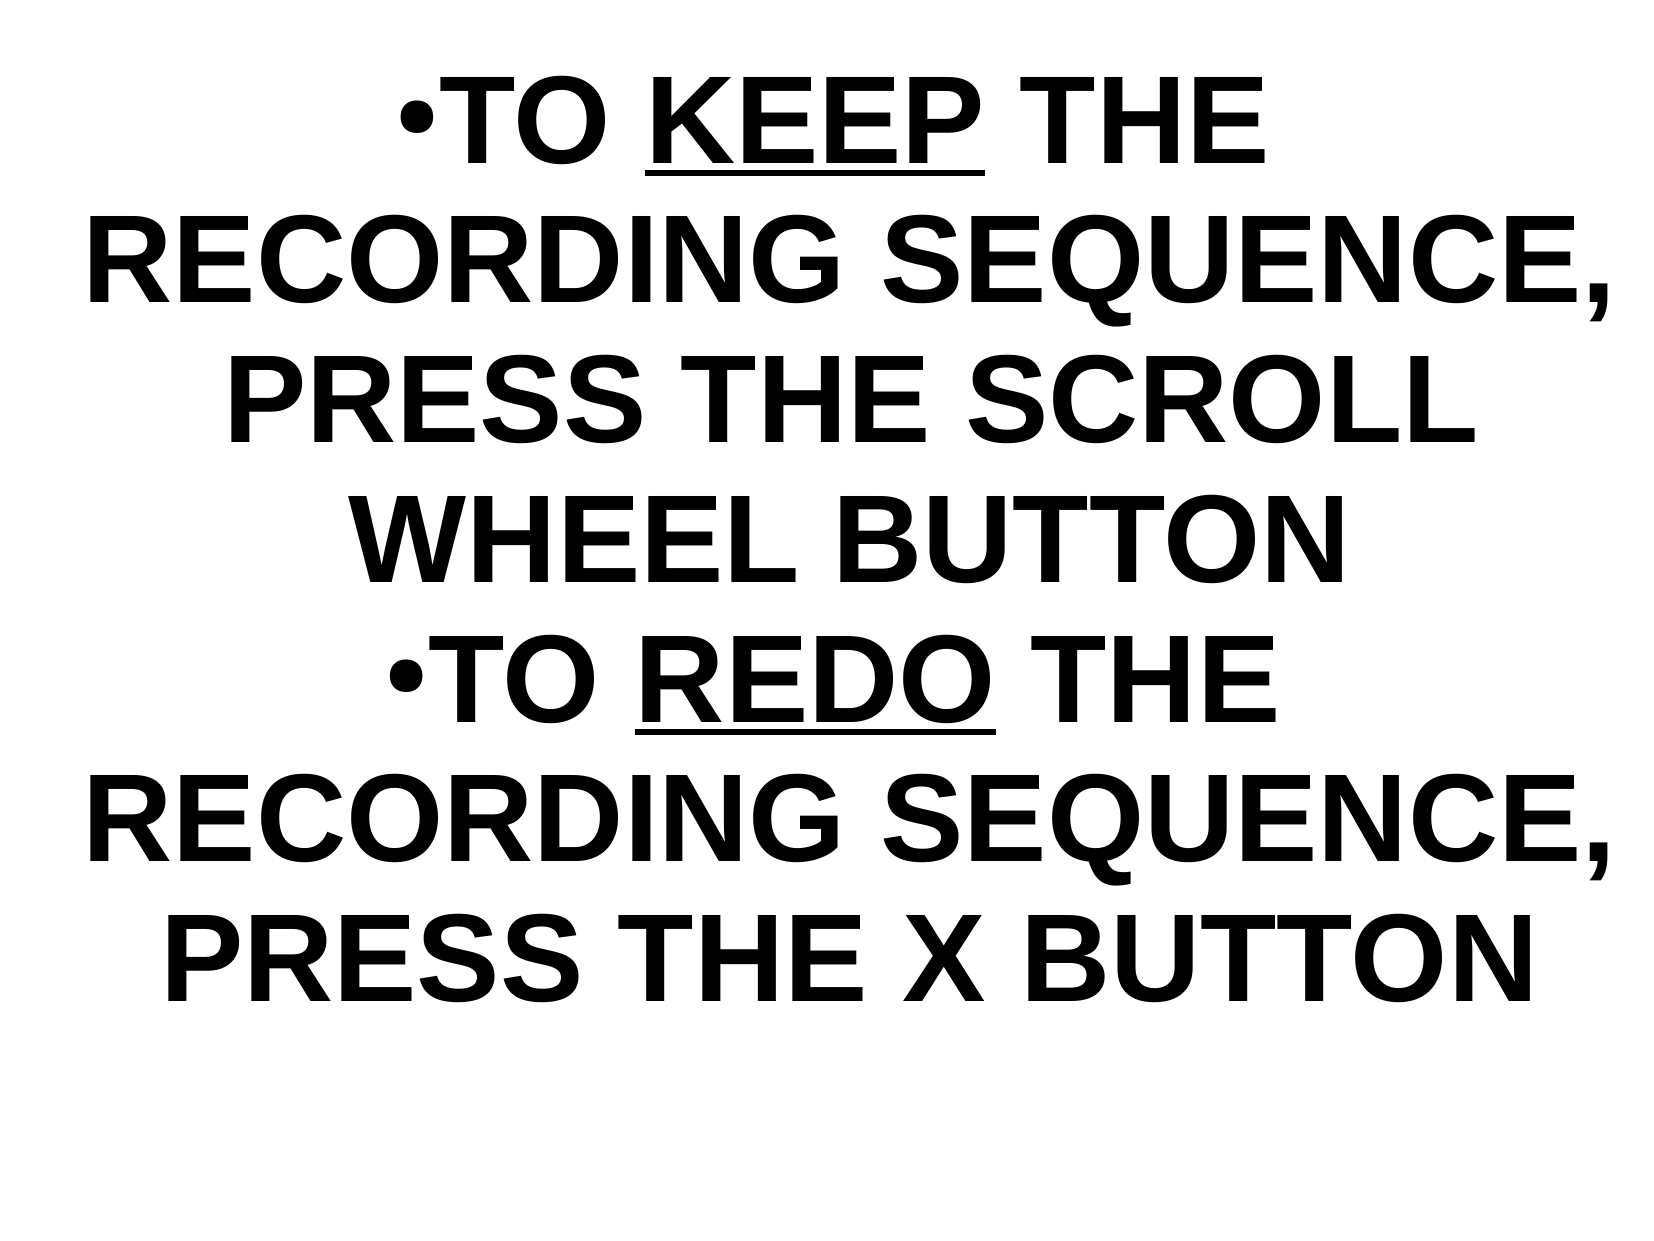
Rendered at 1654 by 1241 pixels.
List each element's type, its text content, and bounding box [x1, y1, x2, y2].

text_box TO KEEP THE RECORDING SEQUENCE, PRESS THE SCROLL WHEEL BUTTON TO REDO THE RECORDING SEQUENCE, PRESS THE X BUTTON [29, 42, 1635, 1134]
